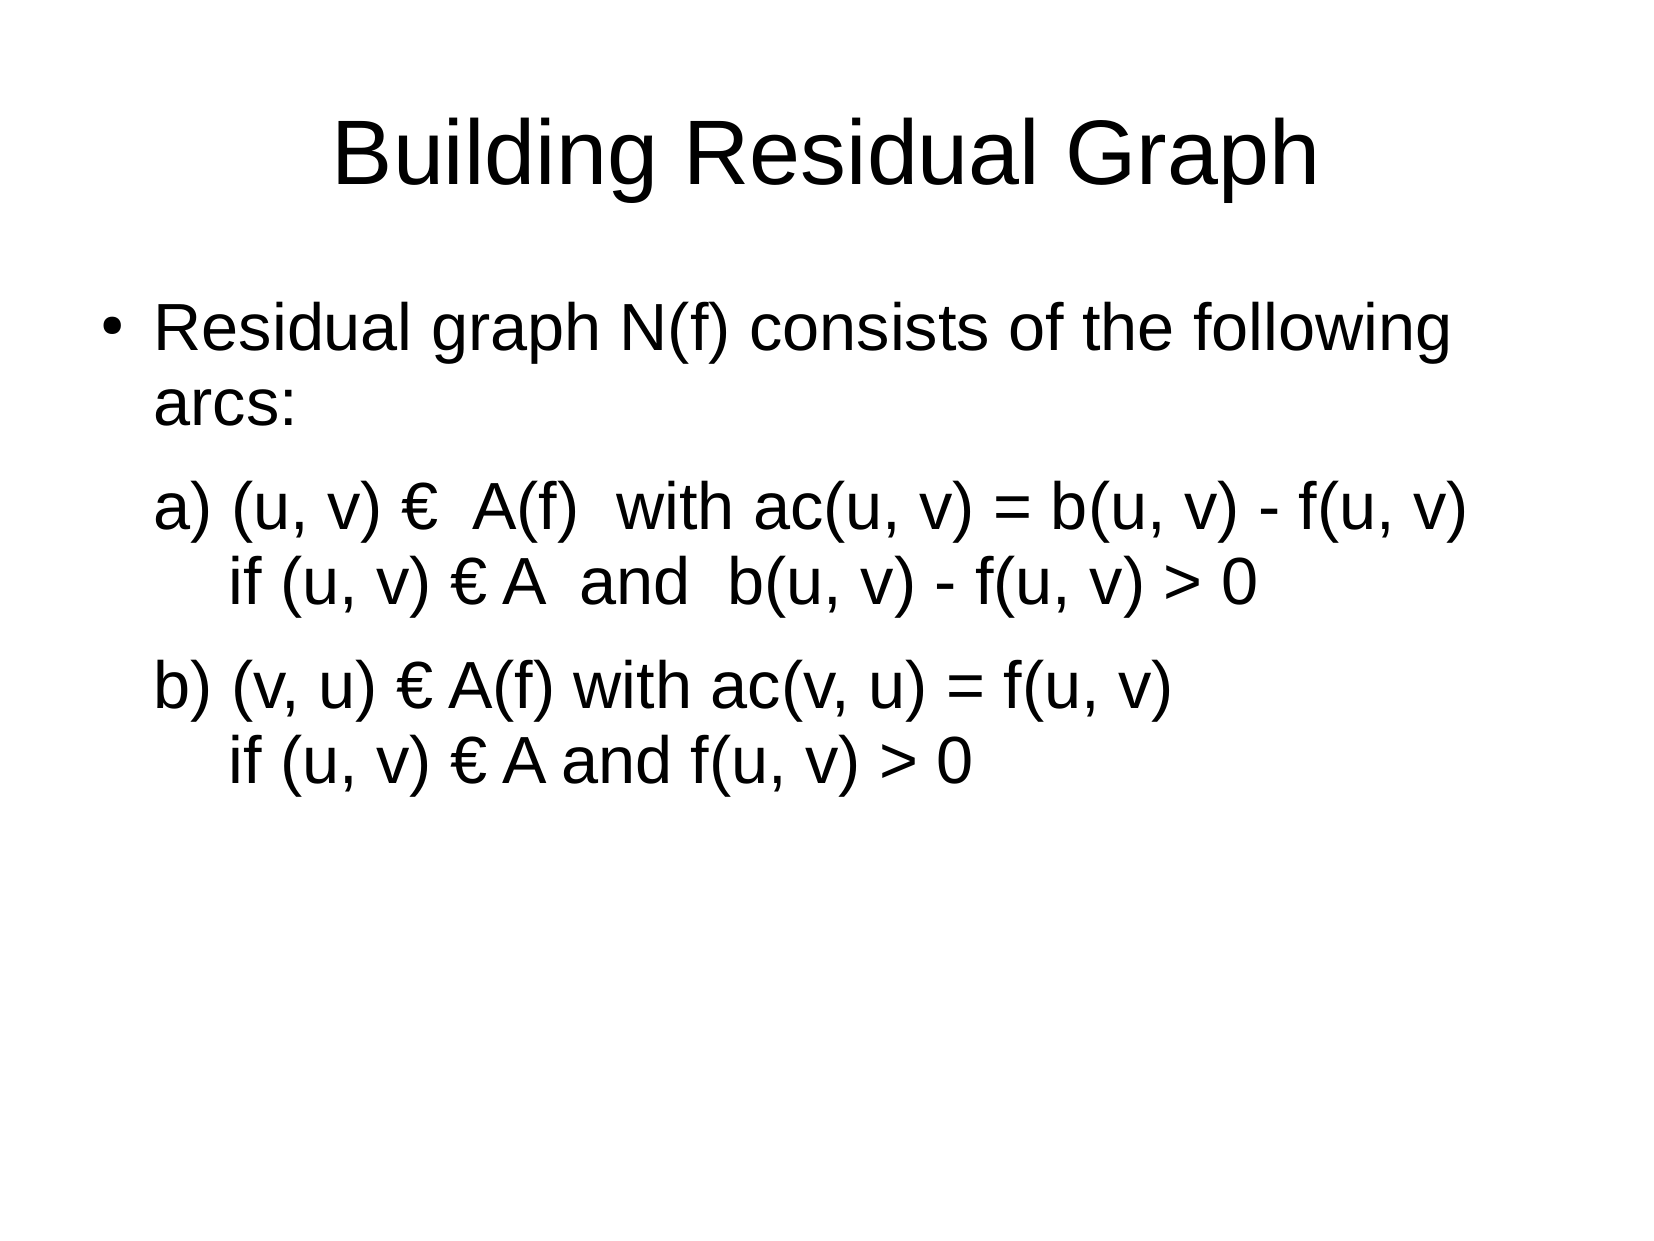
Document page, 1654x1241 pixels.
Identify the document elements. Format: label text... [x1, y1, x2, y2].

list Residual graph N(f) consists of the following arcs: a) (u, v) € A(f) with ac(u, v) = b(u, v) - f(u, v) if (u, v) € A and b(u, v) - f(u, v) > 0 b) (v, u) € A(f) with ac(v, u) = f(u, v) if (u, v) € A and f(u, v) > 0 [82, 290, 1571, 1010]
title Building Residual Graph [82, 49, 1571, 257]
